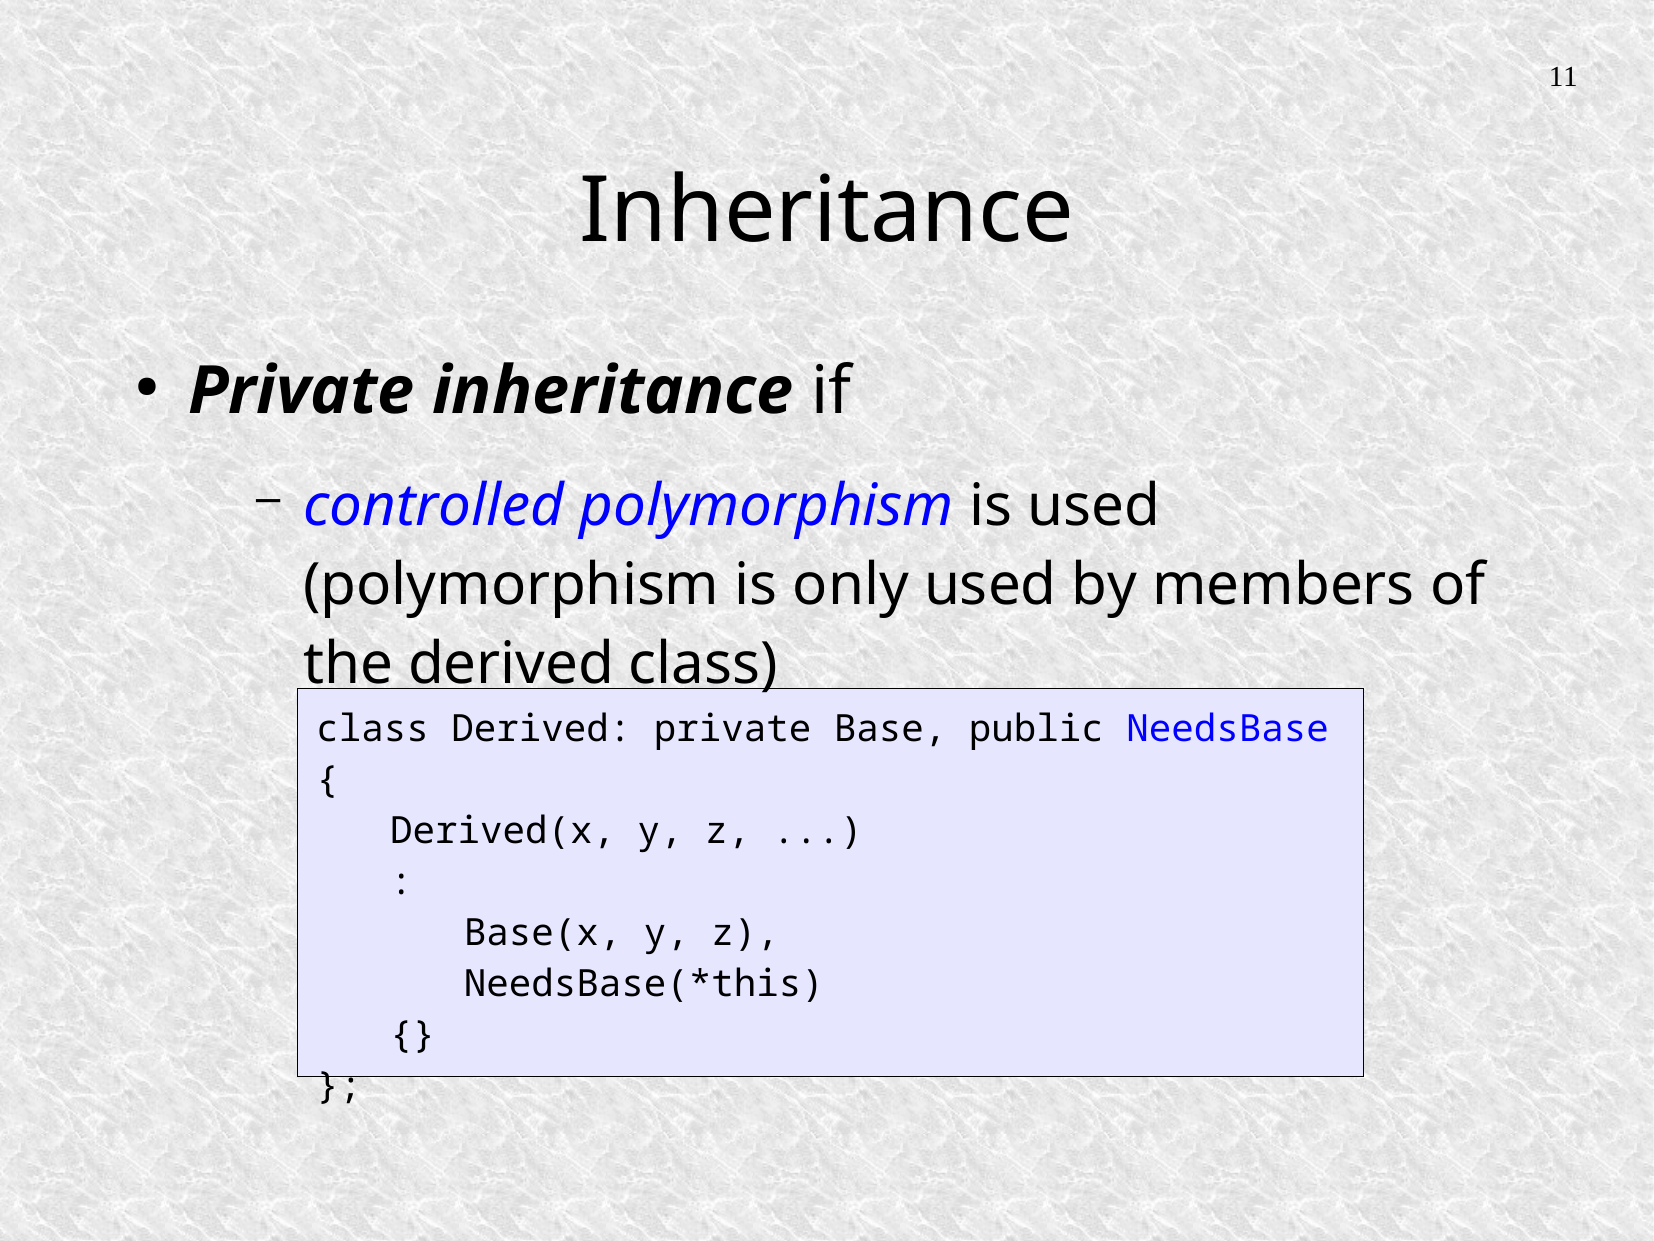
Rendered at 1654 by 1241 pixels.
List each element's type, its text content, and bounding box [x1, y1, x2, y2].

list Private inheritance if controlled polymorphism is used (polymorphism is only used by members of the derived class) [117, 342, 1530, 1124]
title Inheritance [121, 102, 1534, 311]
picture [0, 0, 1654, 1241]
text_box class Derived: private Base, public NeedsBase { Derived(x, y, z, ...) : Base(x, y, z), NeedsBase(*this) {} }; [316, 701, 1563, 1137]
